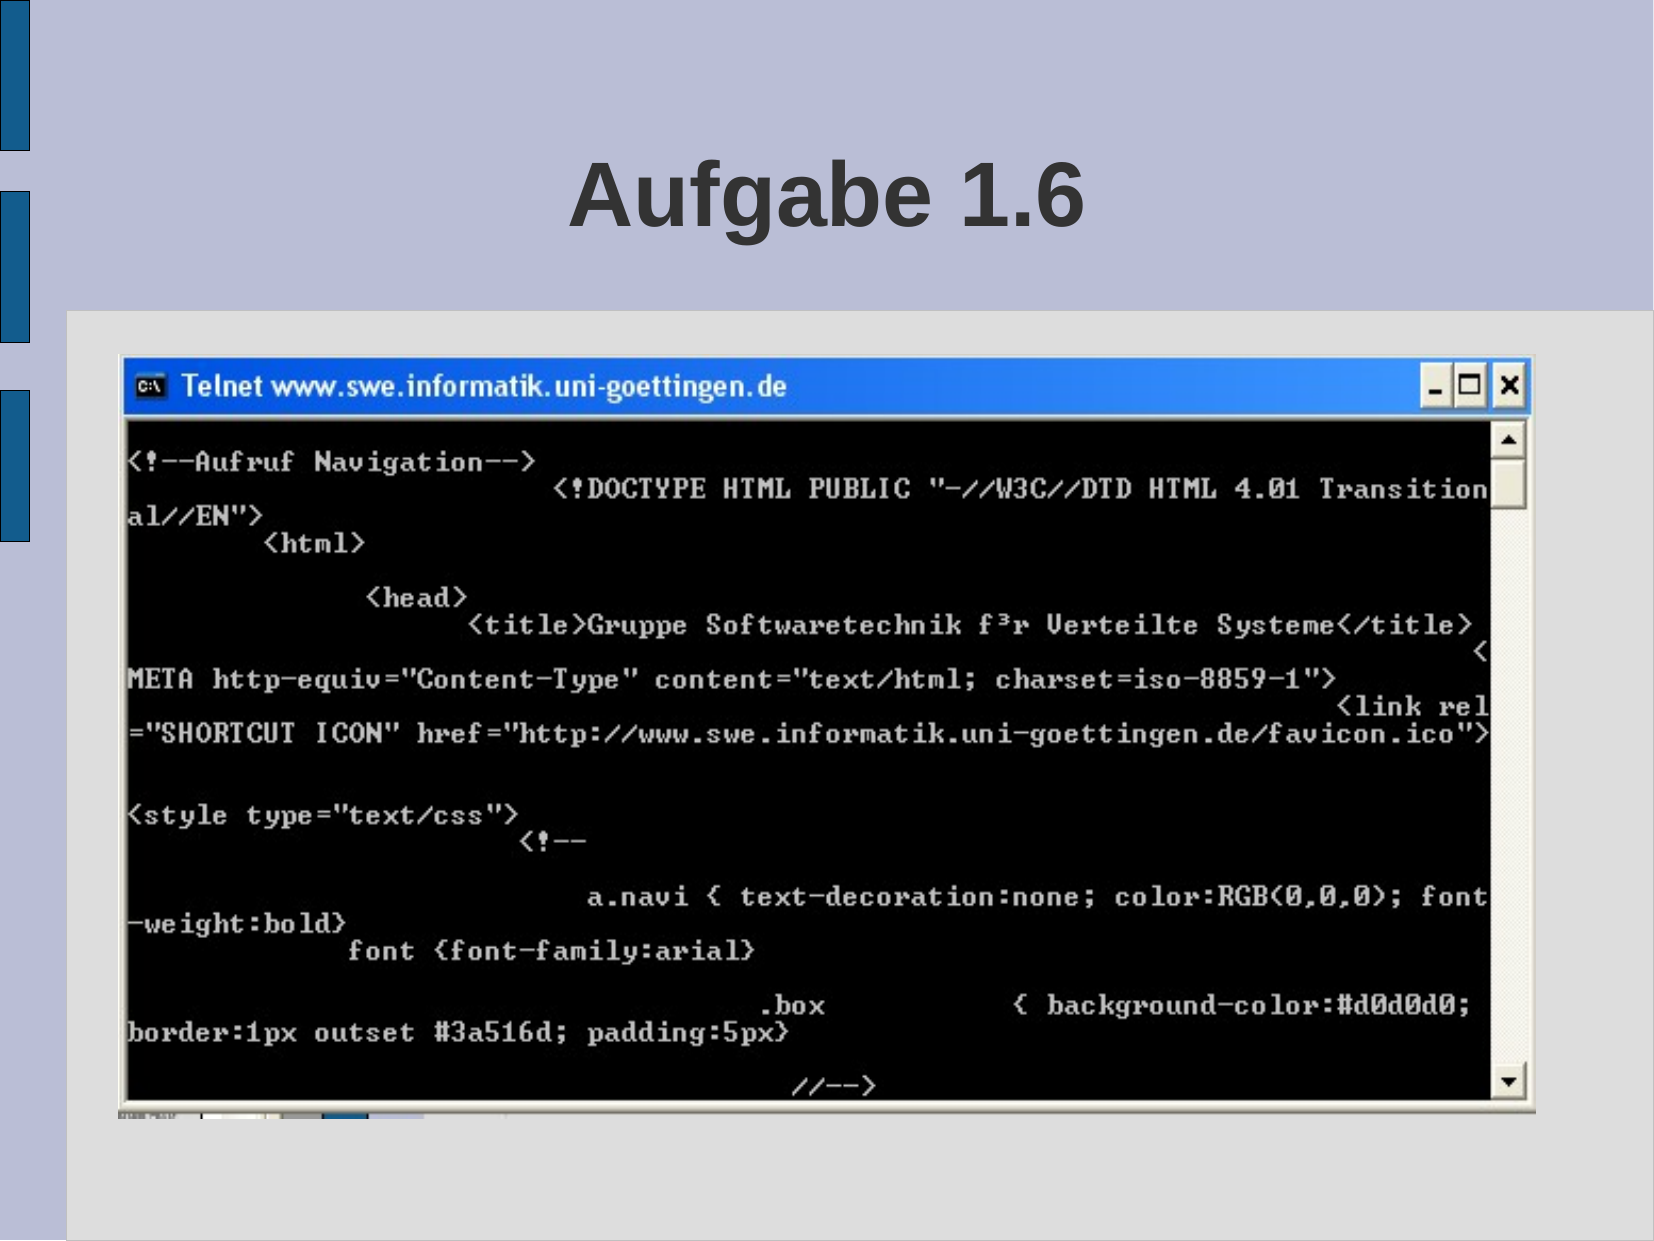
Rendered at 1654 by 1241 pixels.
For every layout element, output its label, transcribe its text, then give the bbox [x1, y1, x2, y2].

picture [118, 354, 1536, 1119]
title Aufgabe 1.6 [121, 98, 1534, 291]
